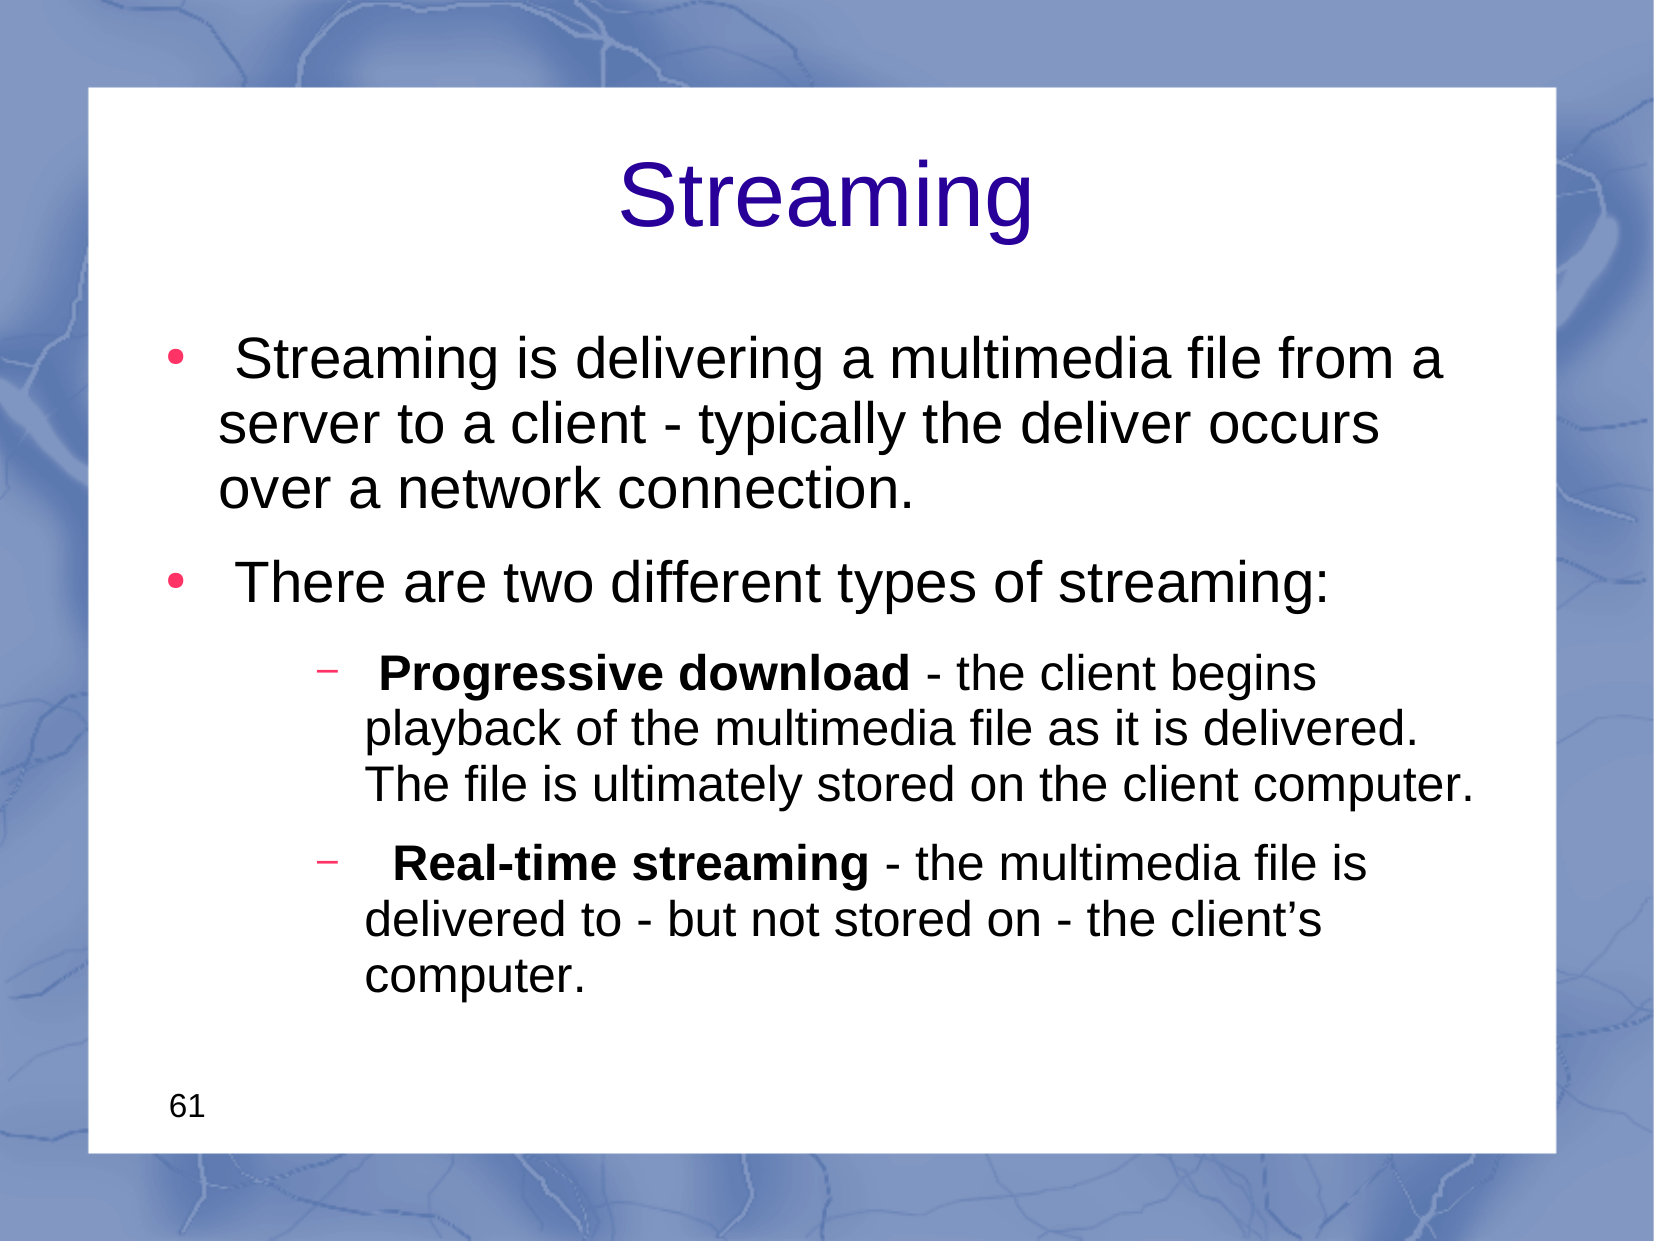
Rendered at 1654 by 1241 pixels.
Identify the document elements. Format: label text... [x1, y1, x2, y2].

list Streaming is delivering a multimedia file from a server to a client - typically the deliver occurs over a network connection. There are two different types of streaming: Progressive download - the client begins playback of the multimedia file as it is delivered. The file is ultimately stored on the client computer. Real-time streaming - the multimedia file is delivered to - but not stored on - the client’s computer. [147, 325, 1506, 1076]
picture [0, 0, 1654, 1241]
title Streaming [118, 90, 1536, 298]
